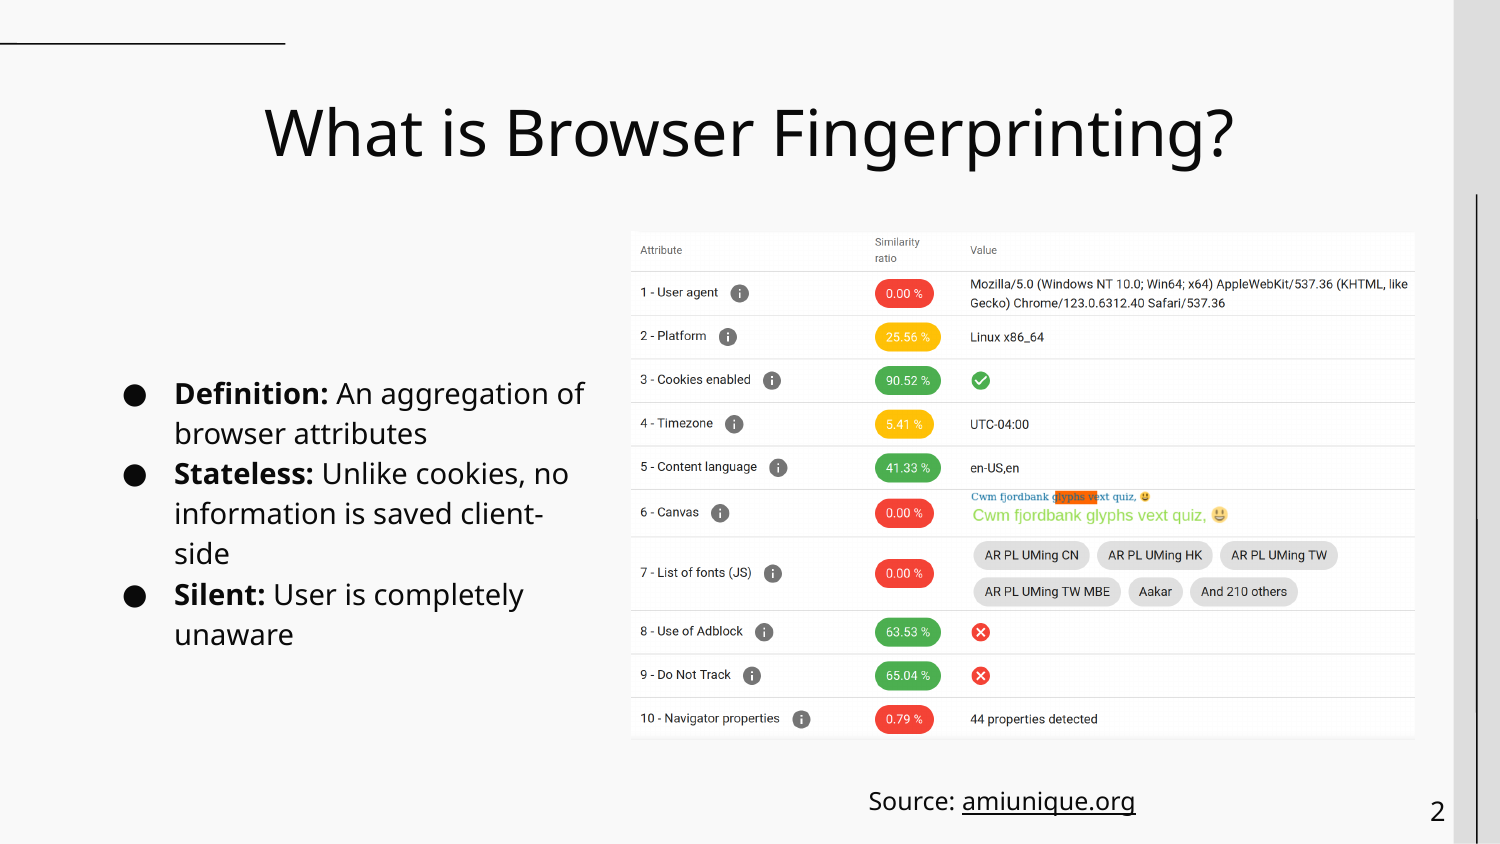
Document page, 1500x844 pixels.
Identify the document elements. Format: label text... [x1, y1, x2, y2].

picture [631, 231, 1415, 741]
subtitle Definition: An aggregation of browser attributes Stateless: Unlike cookies, no information is saved client-side Silent: User is completely unaware [84, 354, 610, 618]
slide_number <number> [1370, 779, 1461, 844]
title What is Browser Fingerprinting? [116, 77, 1383, 168]
text_box Source: amiunique.org [823, 770, 1181, 811]
